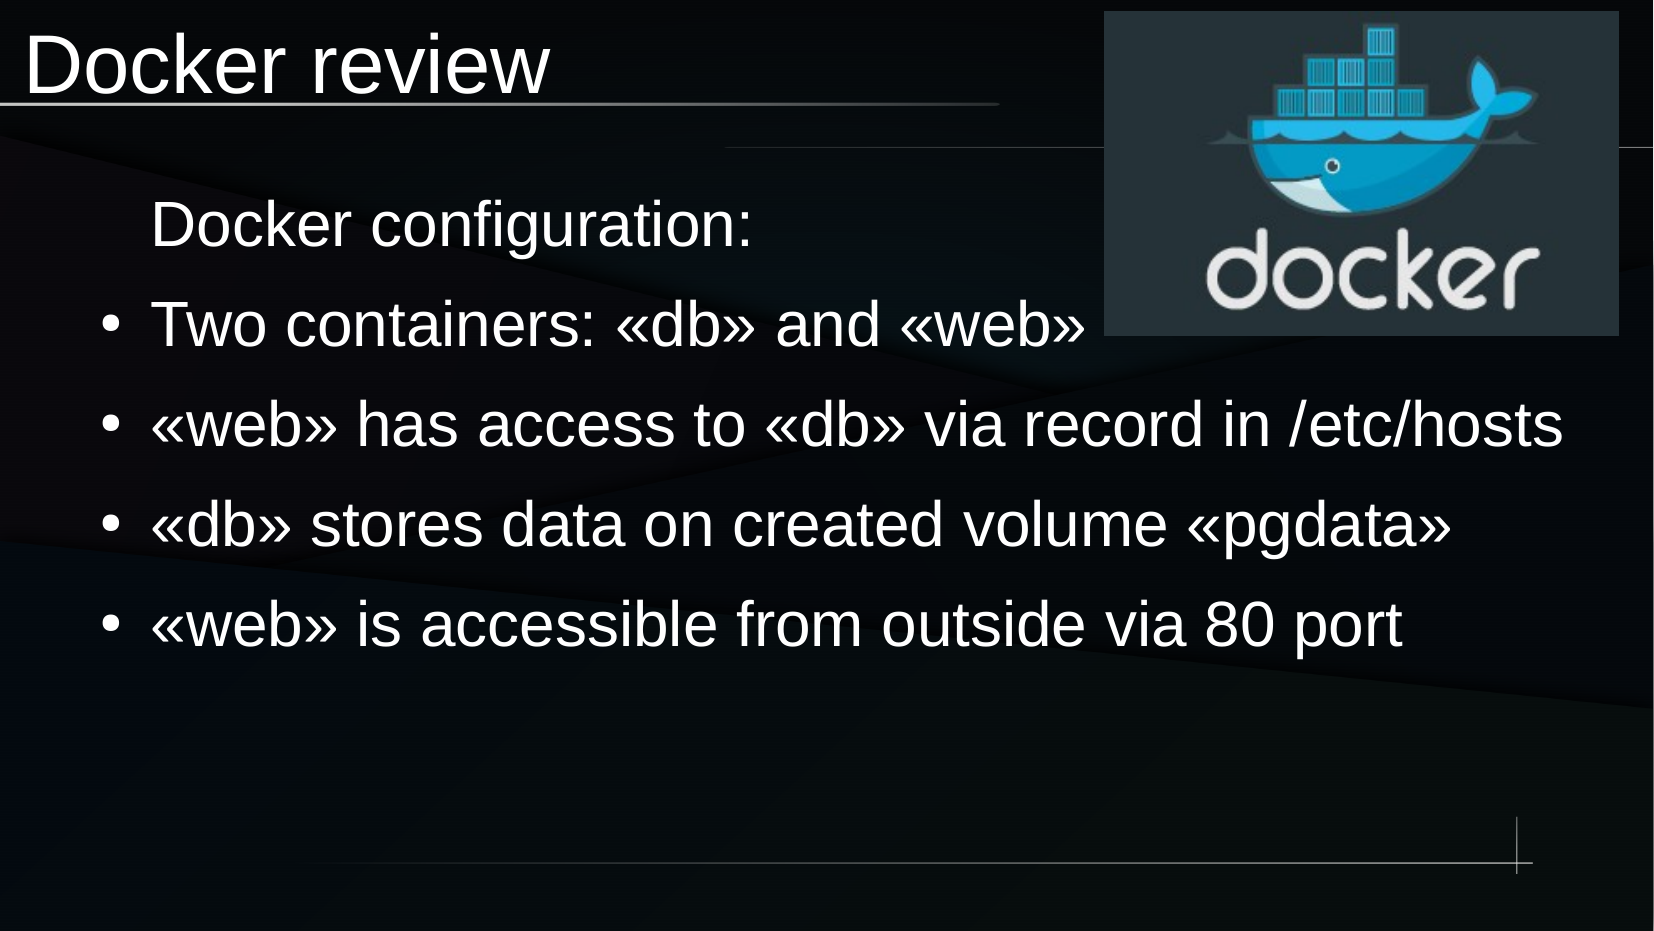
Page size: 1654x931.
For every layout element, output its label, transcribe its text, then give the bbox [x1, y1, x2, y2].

title Docker review [23, 11, 1104, 119]
picture [0, 0, 1654, 931]
list Docker configuration: Two containers: «db» and «web» «web» has access to «db» via record in /etc/hosts «db» stores data on created volume «pgdata» «web» is accessible from outside via 80 port [82, 188, 1571, 729]
